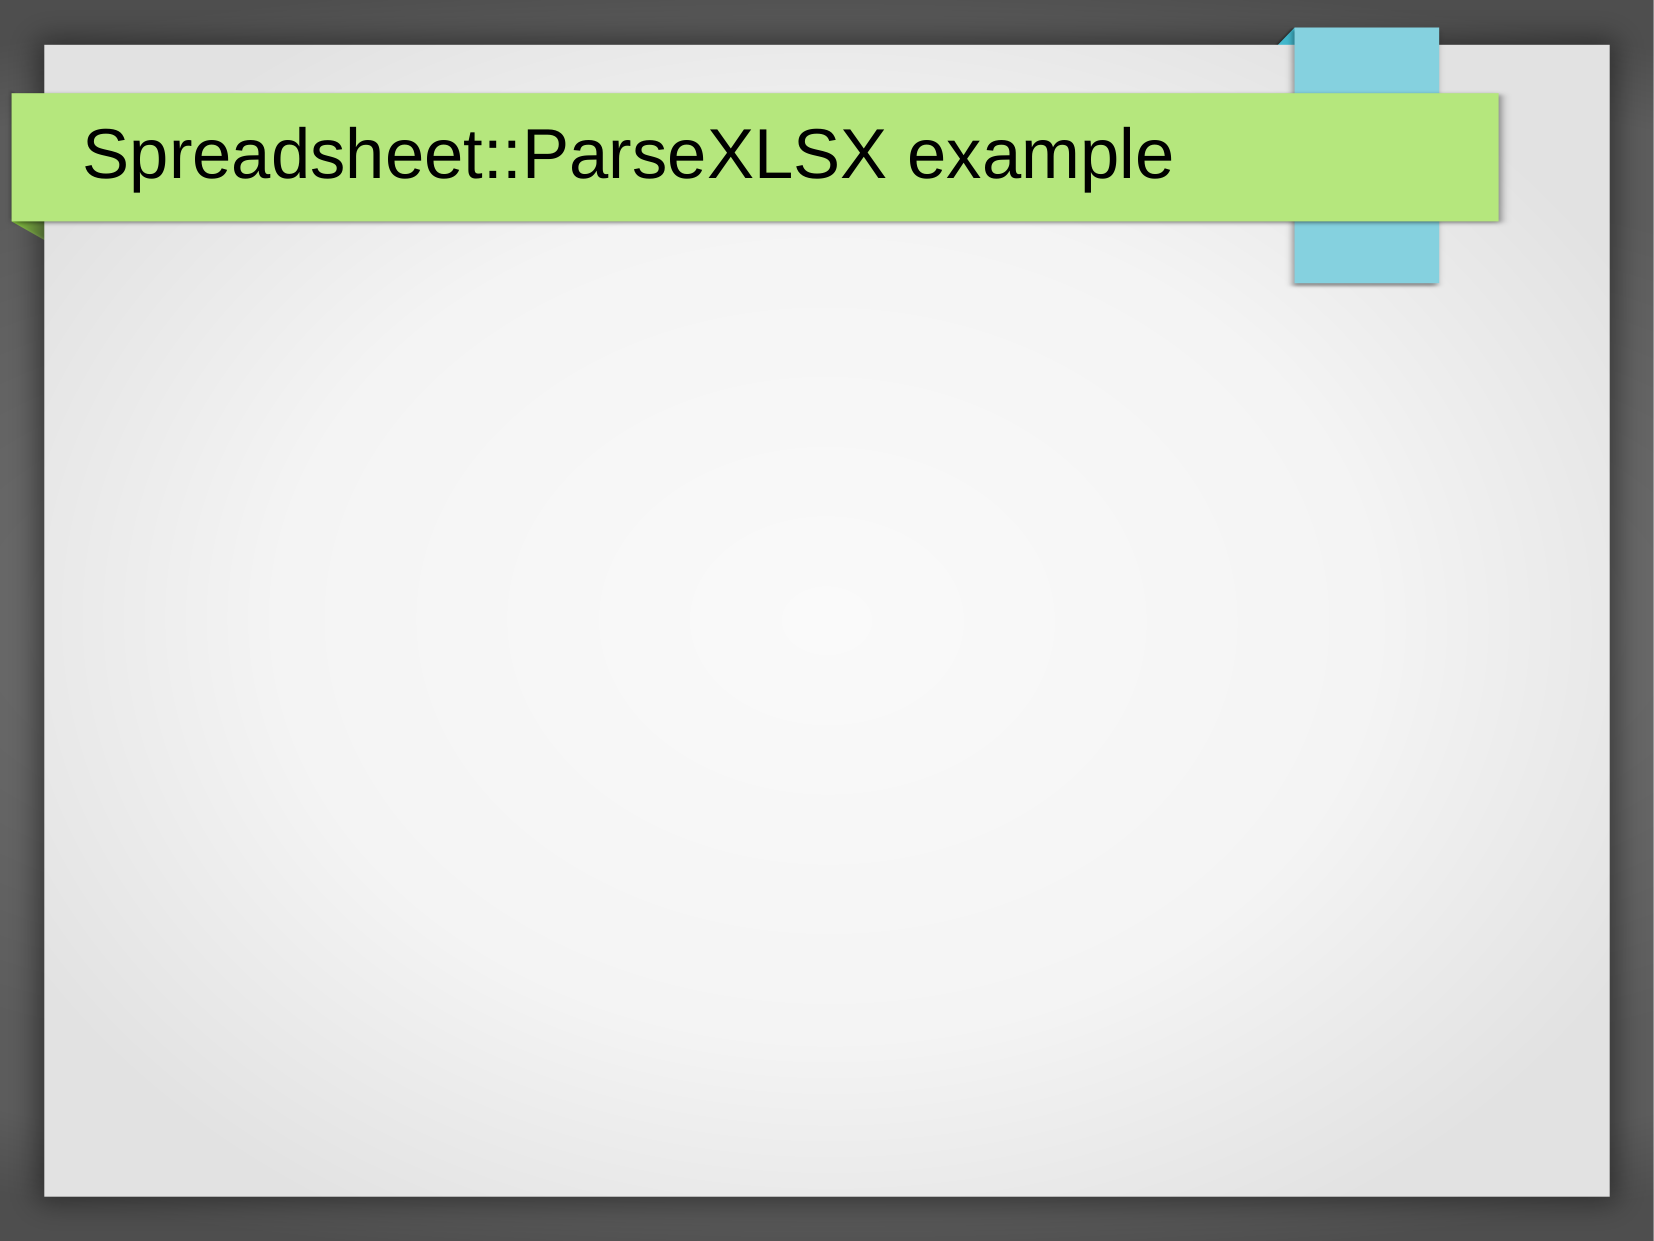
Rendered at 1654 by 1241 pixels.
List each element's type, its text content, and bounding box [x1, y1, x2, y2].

picture [0, 0, 1654, 1241]
title Spreadsheet::ParseXLSX example [82, 94, 1264, 213]
